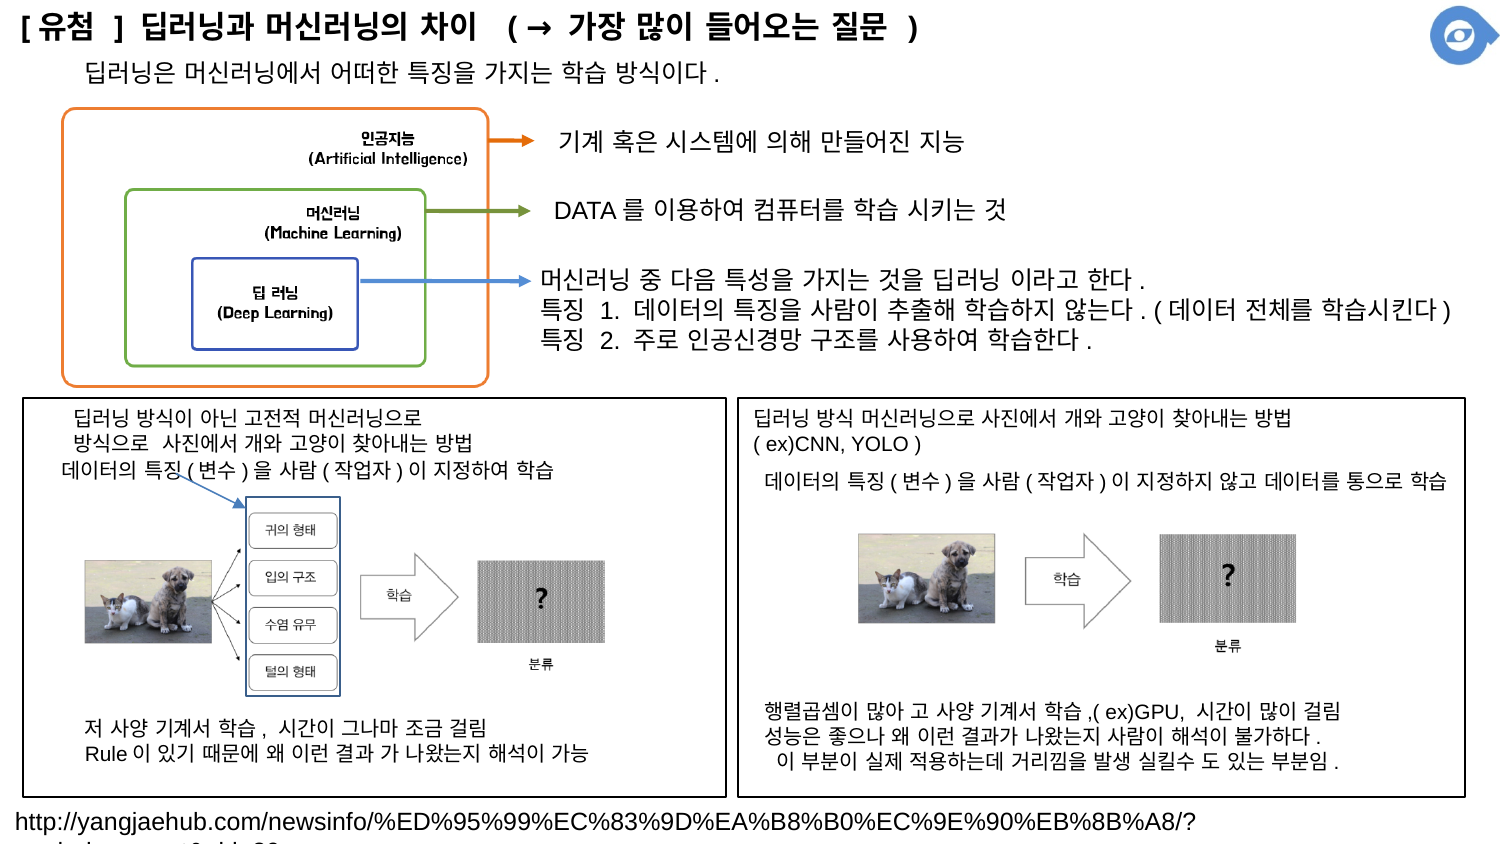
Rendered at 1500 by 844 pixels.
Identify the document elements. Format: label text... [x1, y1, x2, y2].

picture [1430, 0, 1500, 70]
text_box 기계 혹은 시스템에 의해 만들어진 지능 [543, 118, 981, 164]
picture [58, 105, 492, 391]
text_box 데이터의 특징(변수)을 사람(작업자)이 지정하지 않고 데이터를 통으로 학습 [750, 461, 1464, 502]
picture [843, 503, 1313, 670]
picture [70, 491, 633, 707]
text_box 딥러닝 방식 머신러닝으로 사진에서 개와 고양이 찾아내는 방법 ( ex)CNN, YOLO ) [739, 399, 1464, 464]
picture [247, 498, 339, 695]
text_box 딥러닝 방식이 아닌 고전적 머신러닝으로 방식으로 사진에서 개와 고양이 찾아내는 방법 [58, 399, 488, 450]
text_box 저 사양 기계서 학습, 시간이 그나마 조금 걸림 Rule이 있기 때문에 왜 이런 결과 가 나왔는지 해석이 가능 [70, 707, 633, 773]
text_box http://yangjaehub.com/newsinfo/%ED%95%99%EC%83%9D%EA%B8%B0%EC%9E%90%EB%8B%A8/?mod=document&uid=39 [0, 798, 1477, 844]
text_box 행렬곱셈이 많아 고 사양 기계서 학습,( ex)GPU, 시간이 많이 걸림 성능은 좋으나 왜 이런 결과가 나왔는지 사람이 해석이 불가하다. 이 부분이 실제 적용하는데 거리낌을 발생 실킬수 도 있는 부분임. [749, 691, 1442, 782]
text_box 머신러닝 중 다음 특성을 가지는 것을 딥러닝 이라고 한다. 특징 1. 데이터의 특징을 사람이 추출해 학습하지 않는다. (데이터 전체를 학습시킨다) 특징 2. 주로 인공신경망 구조를 사용하여 학습한다. [525, 257, 1500, 362]
text_box DATA를 이용하여 컴퓨터를 학습 시키는 것 [539, 187, 1031, 233]
text_box 딥러닝은 머신러닝에서 어떠한 특징을 가지는 학습 방식이다. [69, 50, 743, 95]
text_box 데이터의 특징(변수)을 사람(작업자)이 지정하여 학습 [46, 450, 692, 491]
text_box [유첨 ] 딥러닝과 머신러닝의 차이 ( → 가장 많이 들어오는 질문 ) [5, 0, 975, 53]
